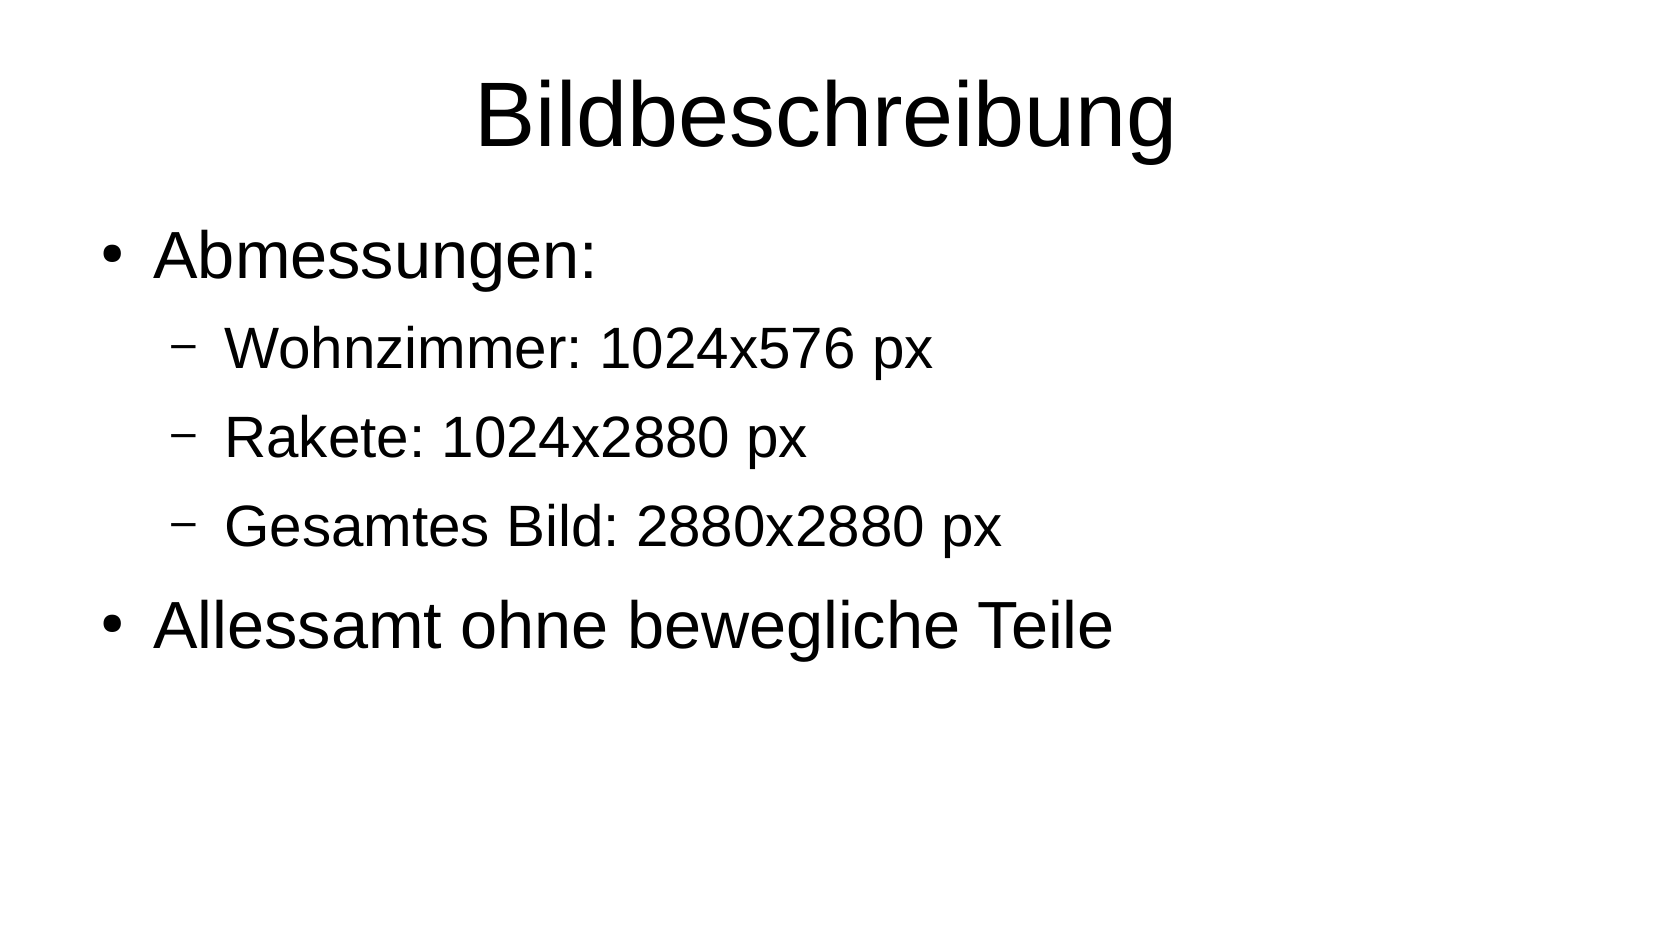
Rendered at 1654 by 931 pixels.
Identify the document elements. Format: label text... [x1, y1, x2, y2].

title Bildbeschreibung [82, 37, 1571, 193]
list Abmessungen: Wohnzimmer: 1024x576 px Rakete: 1024x2880 px Gesamtes Bild: 2880x2880 px Allessamt ohne bewegliche Teile [82, 217, 1571, 758]
